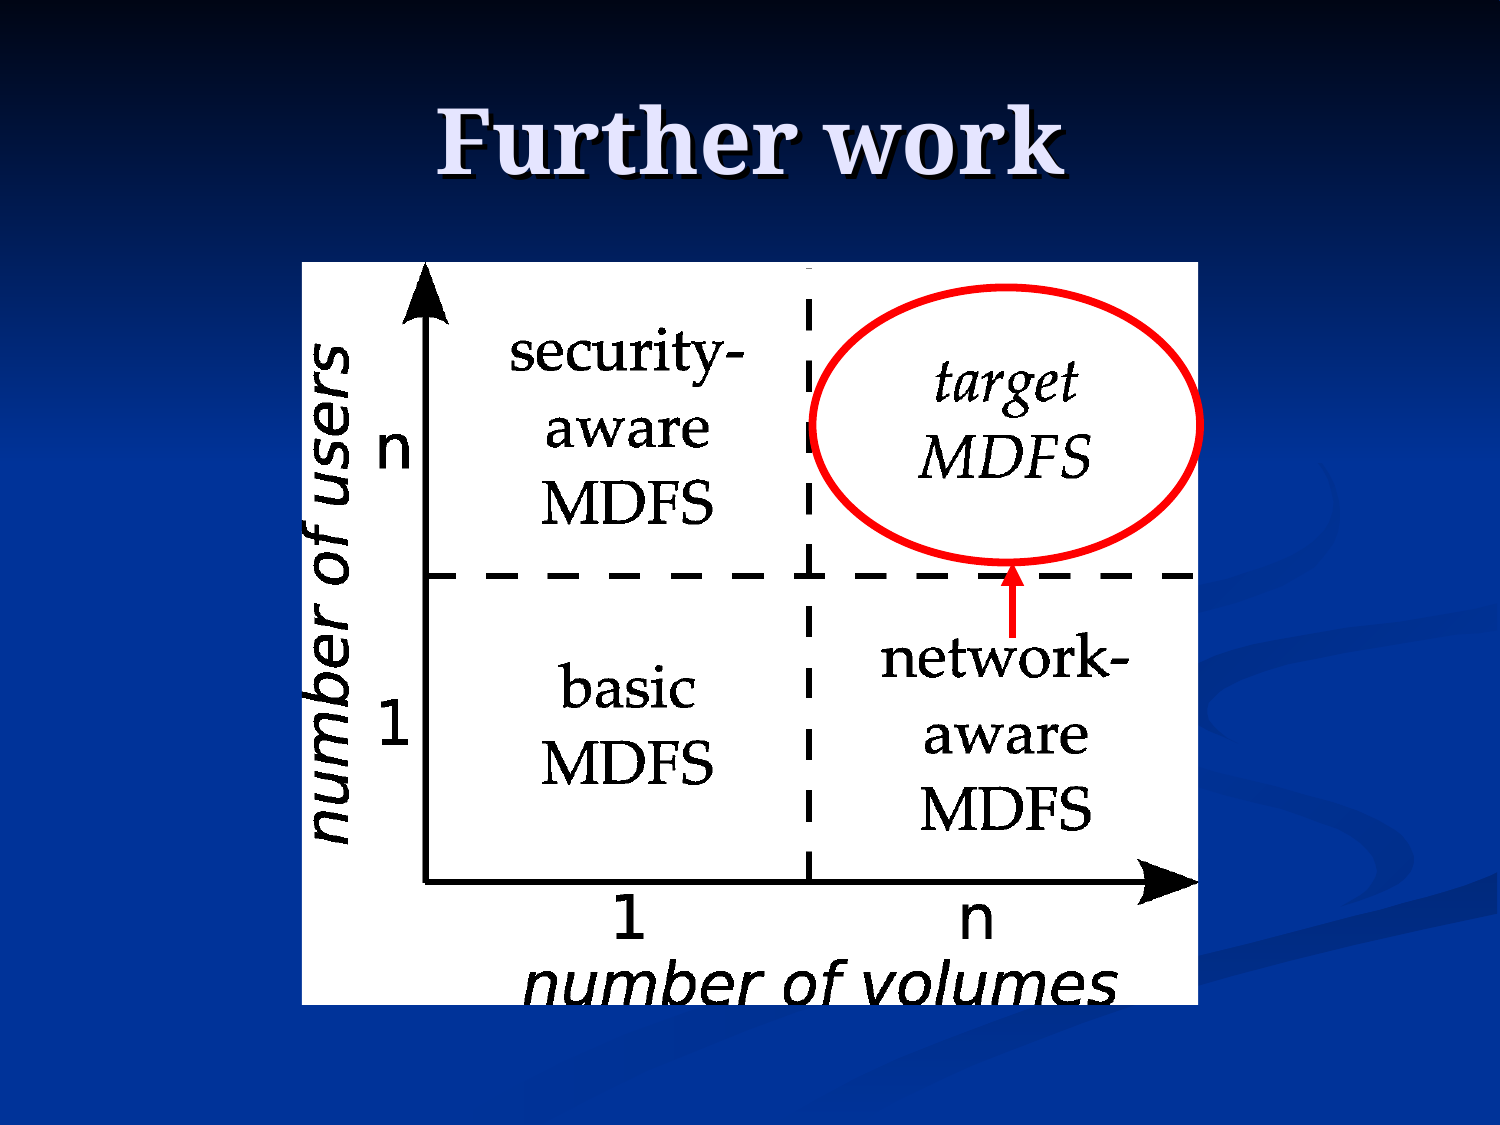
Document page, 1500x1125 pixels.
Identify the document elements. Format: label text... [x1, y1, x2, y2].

picture [817, 292, 1196, 558]
title Further work [75, 45, 1426, 233]
picture [301, 262, 1199, 1005]
